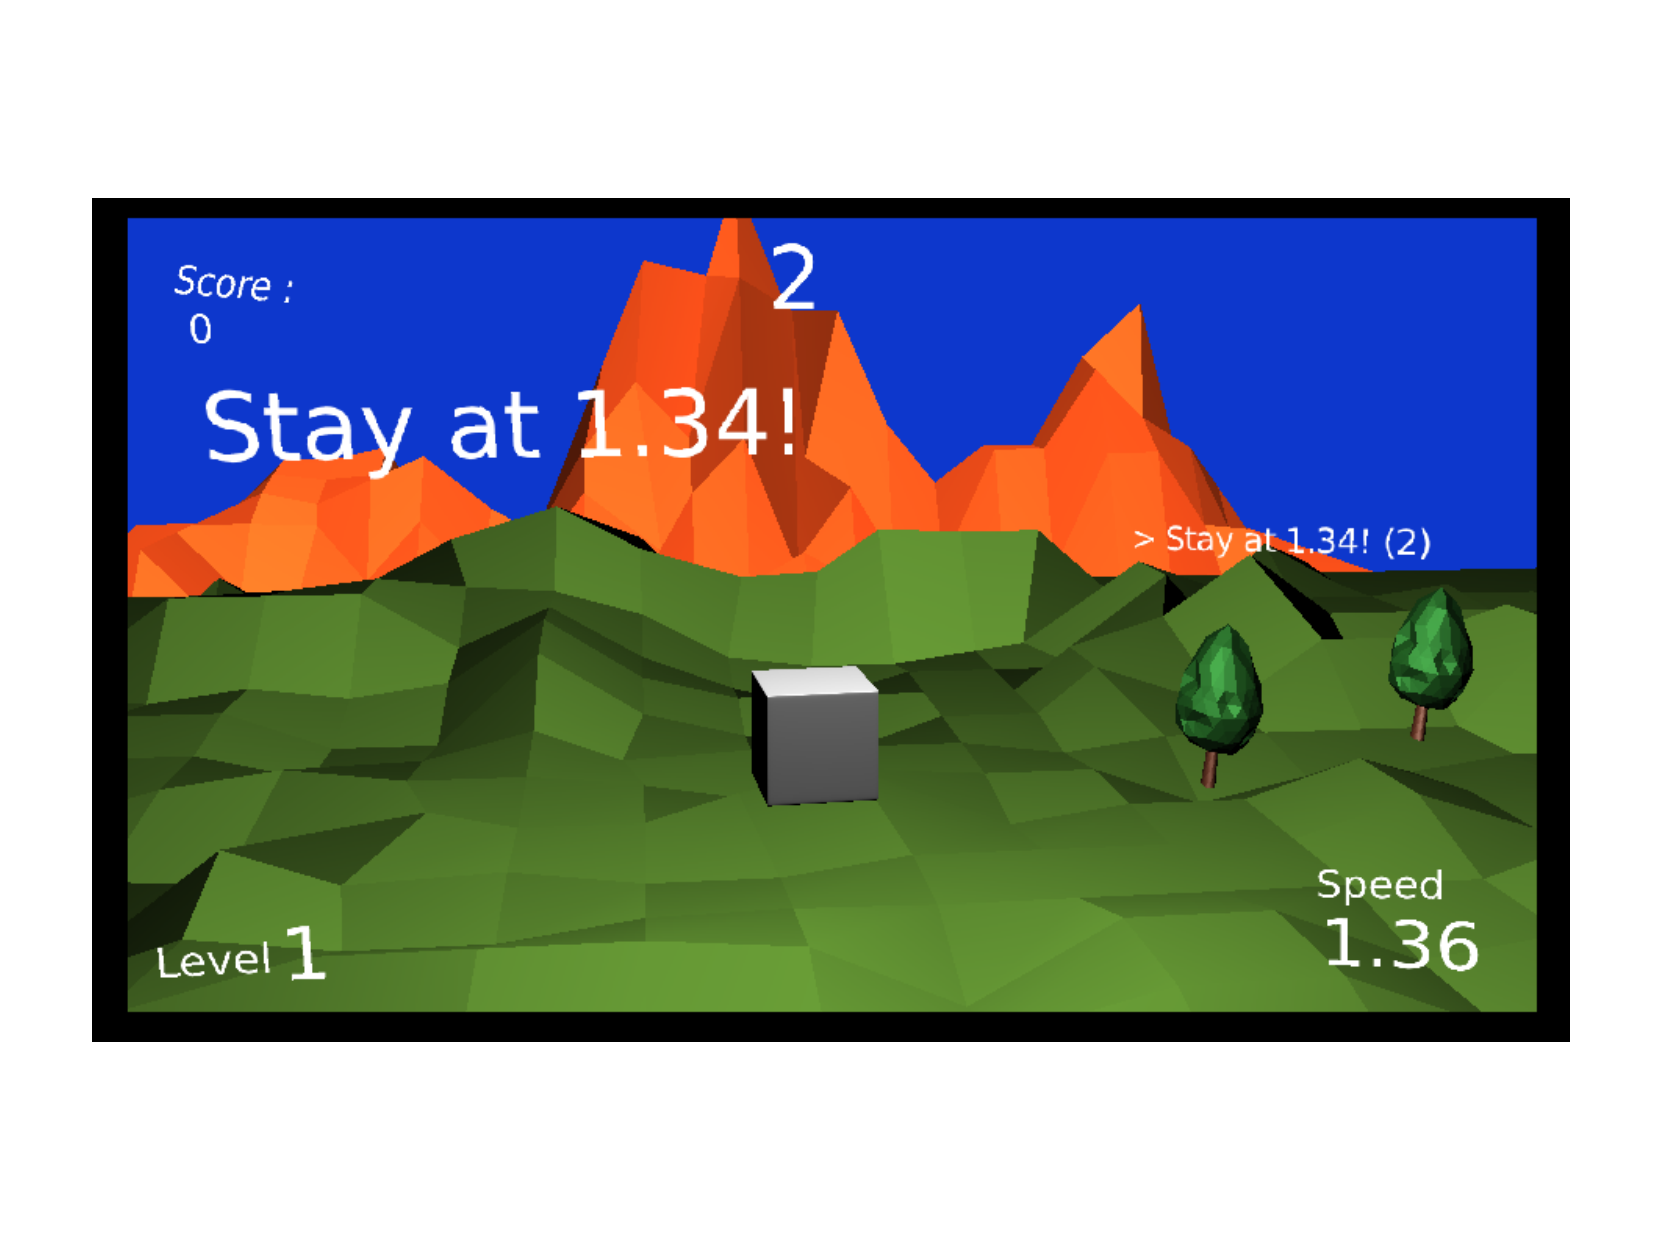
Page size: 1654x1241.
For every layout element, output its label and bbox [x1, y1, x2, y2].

picture [92, 198, 1570, 1042]
